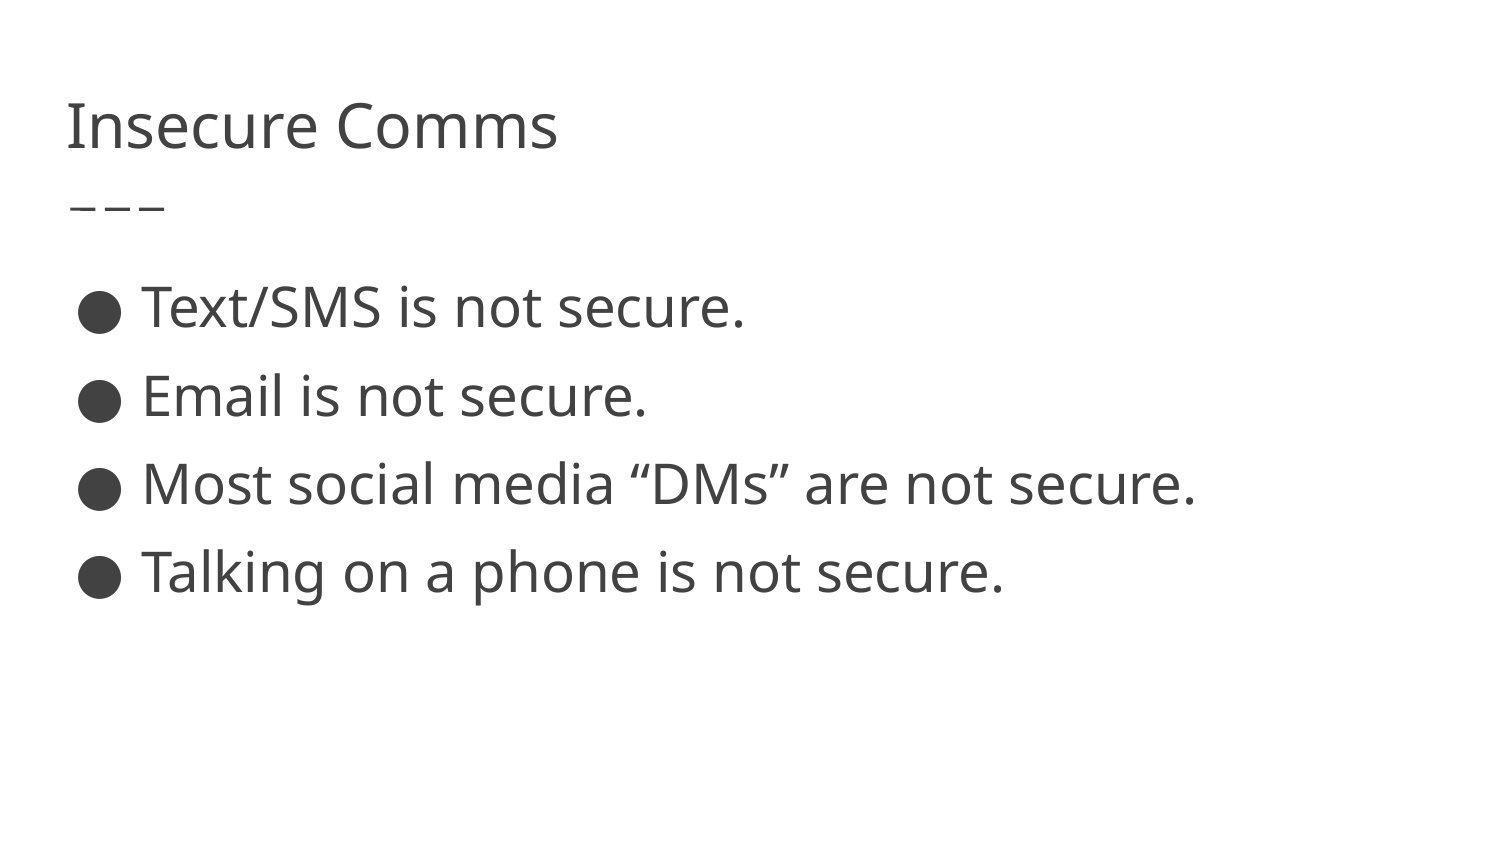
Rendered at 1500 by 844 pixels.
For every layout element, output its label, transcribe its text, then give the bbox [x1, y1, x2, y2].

list Text/SMS is not secure. Email is not secure. Most social media “DMs” are not secure. Talking on a phone is not secure. [51, 240, 1449, 750]
title Insecure Comms [51, 61, 1449, 182]
